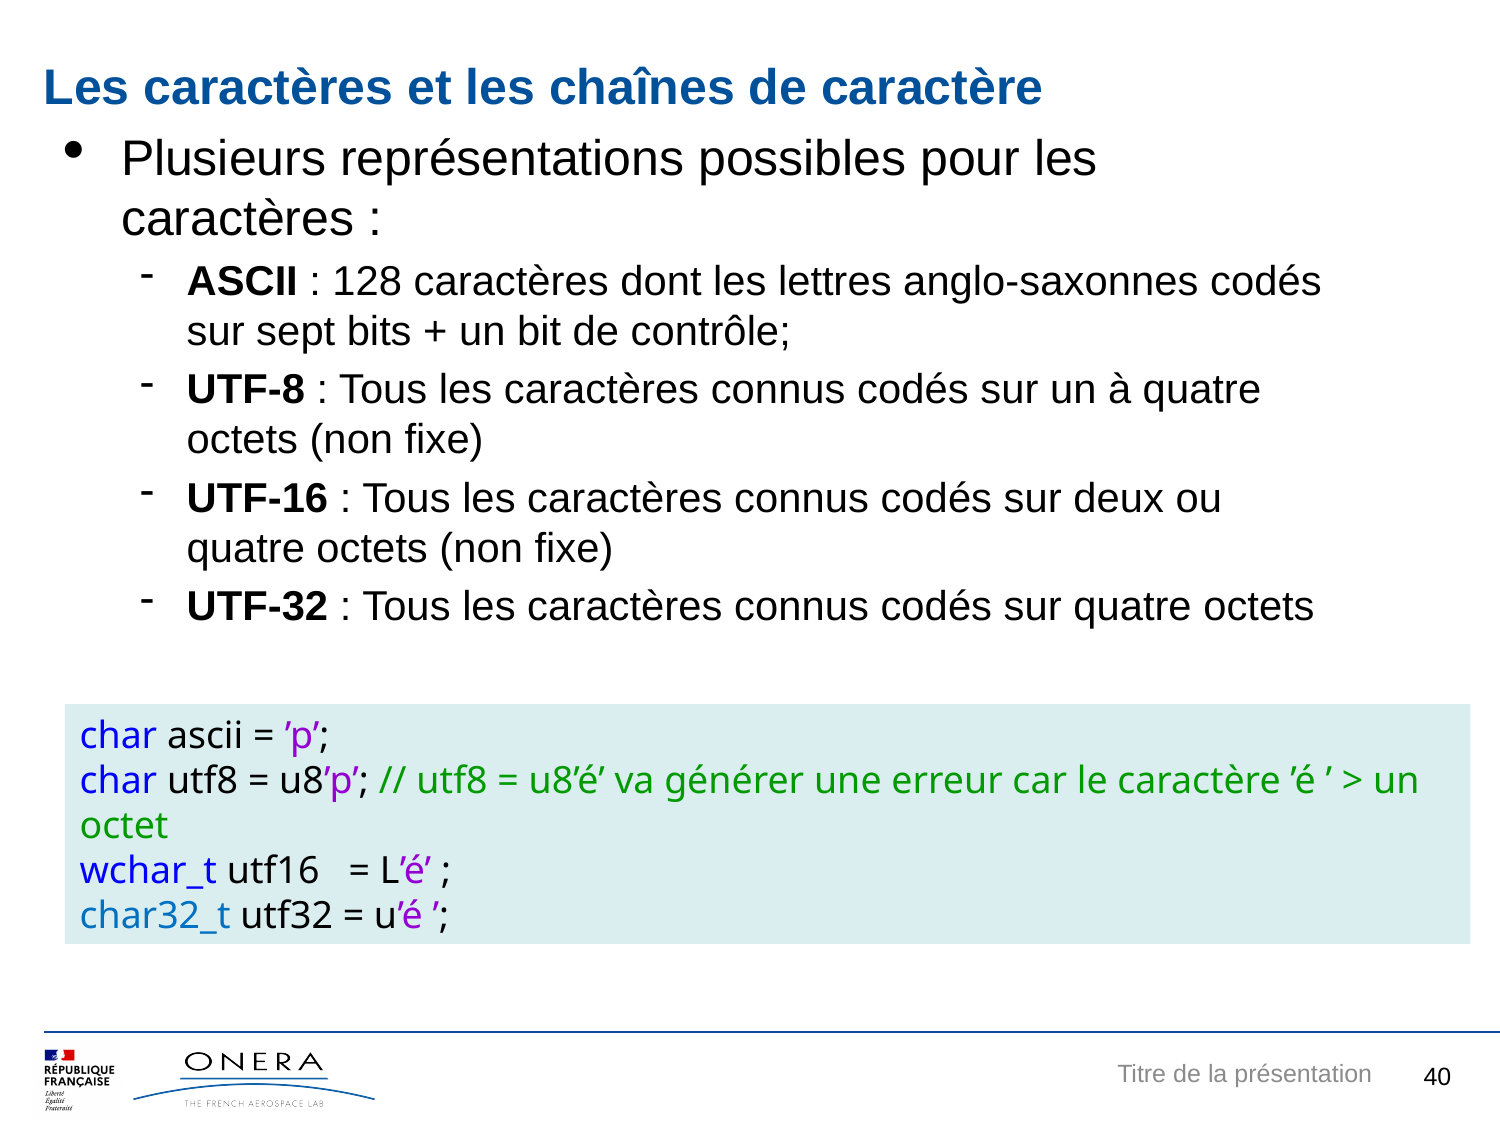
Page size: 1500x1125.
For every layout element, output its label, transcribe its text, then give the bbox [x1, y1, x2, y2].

picture [34, 1039, 125, 1121]
text_box char ascii = ’p’; char utf8 = u8’p’; // utf8 = u8’é’ va générer une erreur car le caractère ’é ’ > un octet wchar_t utf16 = L’é’ ; char32_t utf32 = u’é ’; [64, 704, 1471, 944]
text_box Les caractères et les chaînes de caractère [43, 0, 1486, 169]
picture [133, 1052, 375, 1107]
text_box <numéro> [1374, 1025, 1500, 1125]
text_box Titre de la présentation [466, 1042, 1388, 1103]
text_box Plusieurs représentations possibles pour les caractères : ASCII : 128 caractères dont les lettres anglo-saxonnes codés sur sept bits + un bit de contrôle; UTF-8 : Tous les caractères connus codés sur un à quatre octets (non fixe) UTF-16 : Tous les caractères connus codés sur deux ou quatre octets (non fixe) UTF-32 : Tous les caractères connus codés sur quatre octets [64, 125, 1340, 681]
